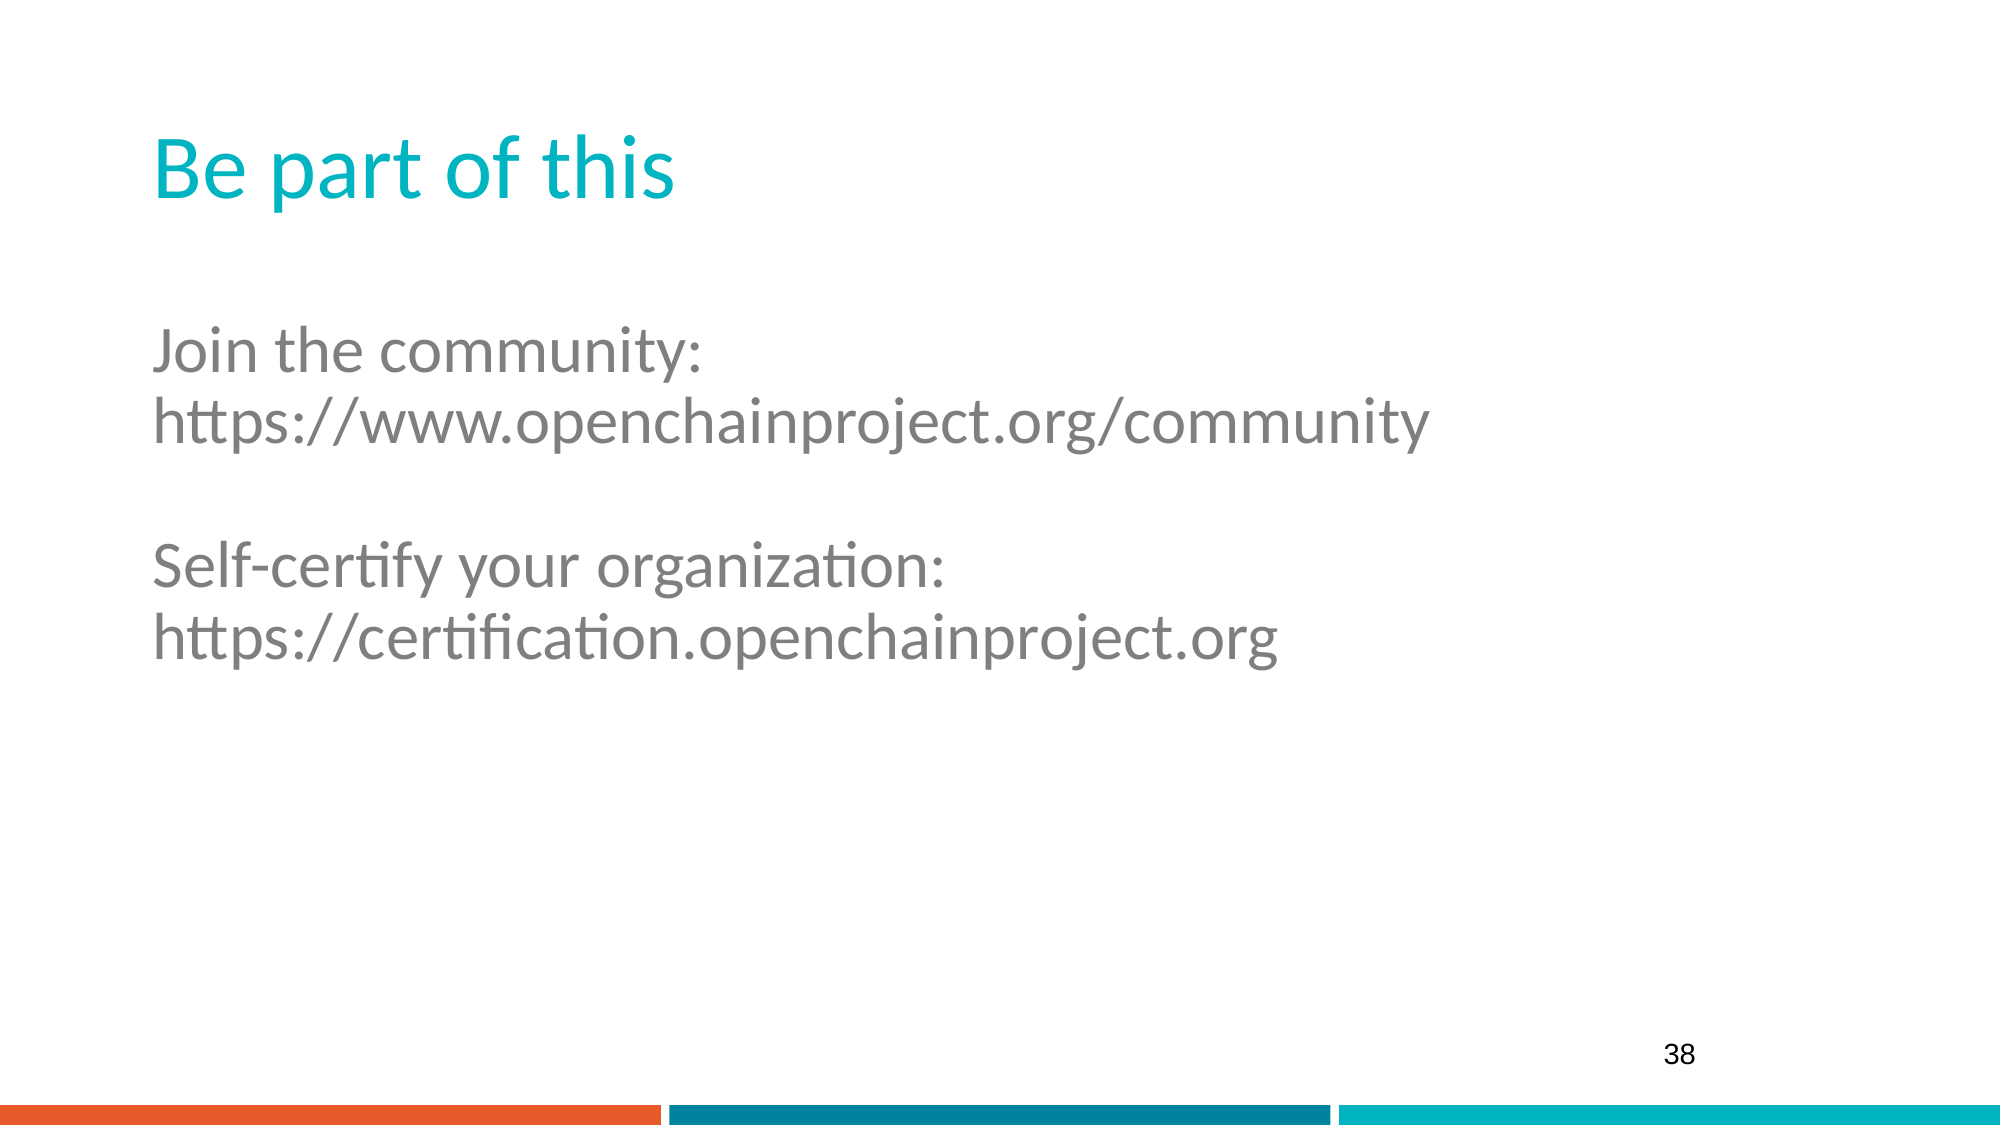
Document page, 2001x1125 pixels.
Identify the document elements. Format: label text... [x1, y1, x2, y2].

slide_number <number> [1648, 1022, 1863, 1083]
title Be part of this [137, 59, 1863, 278]
list Join the community: https://www.openchainproject.org/community Self-certify your organization: https://certification.openchainproject.org [137, 299, 1863, 928]
